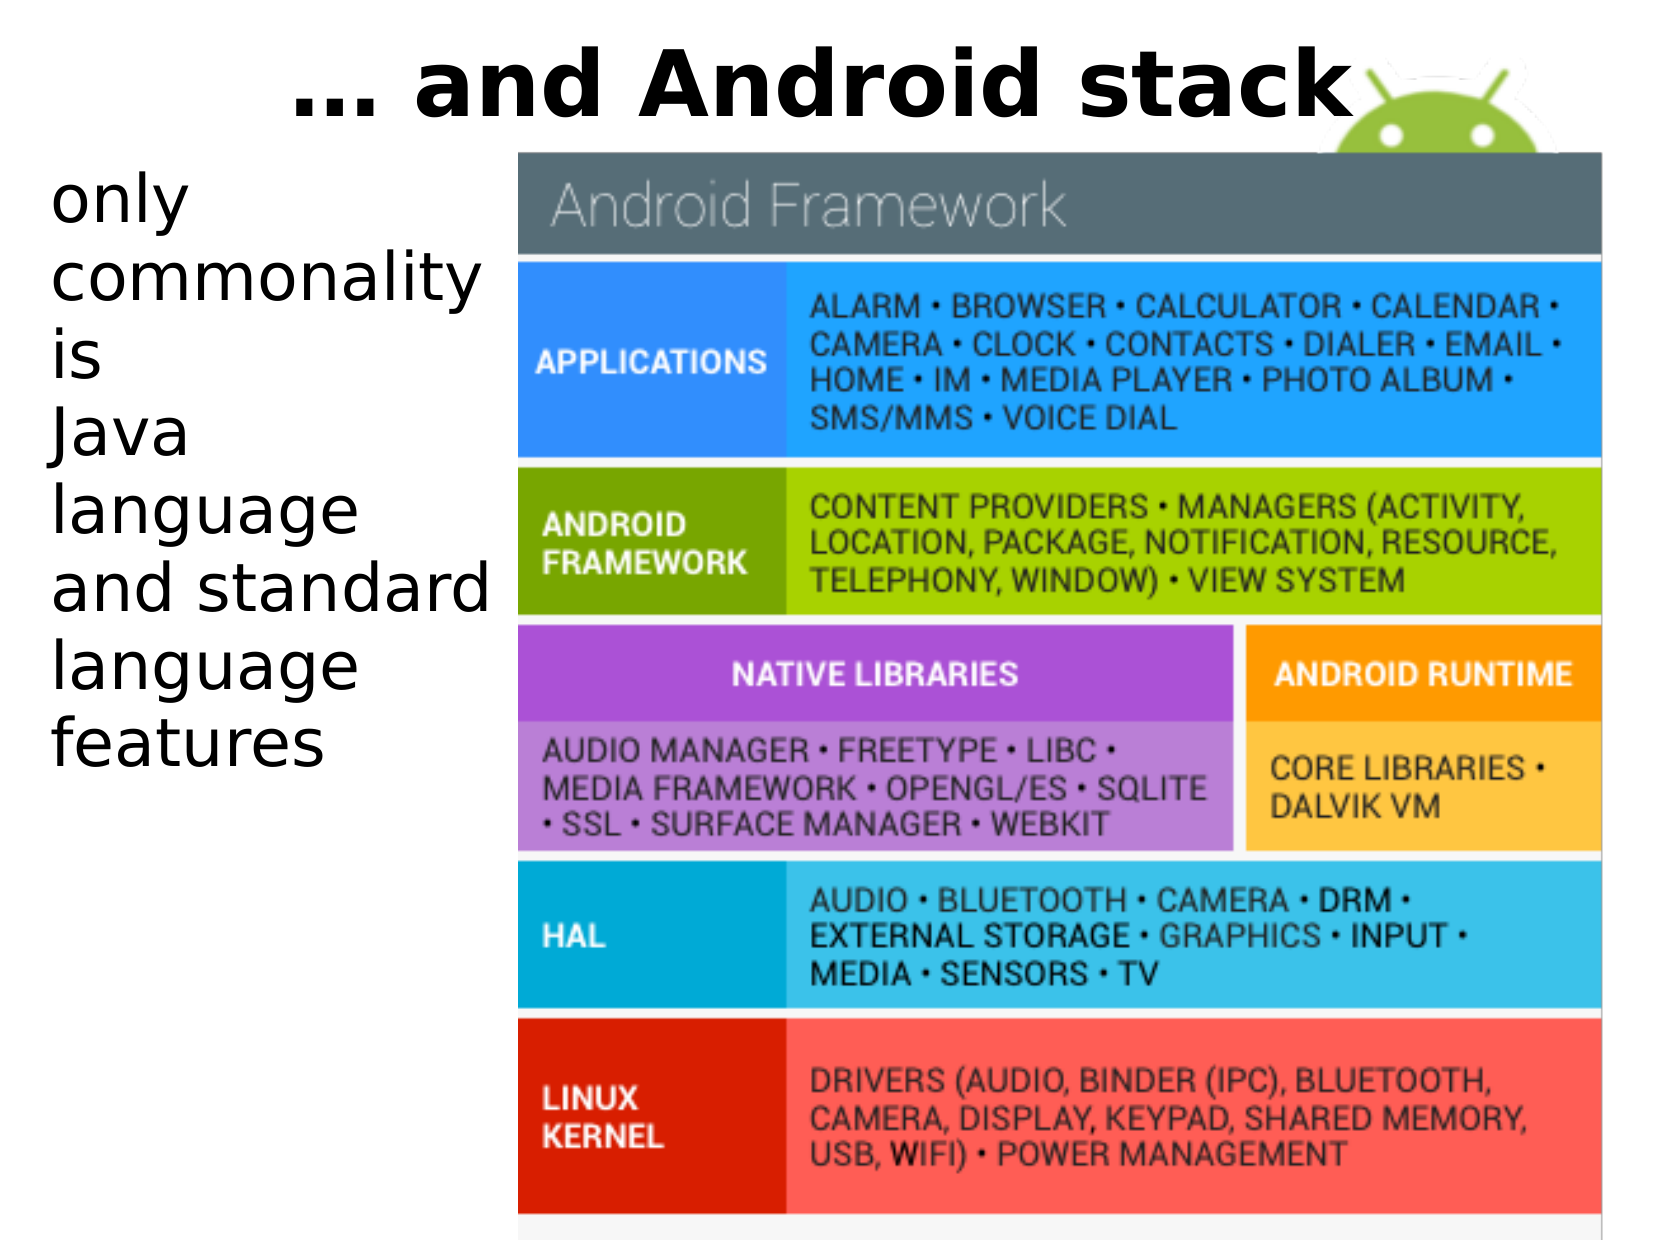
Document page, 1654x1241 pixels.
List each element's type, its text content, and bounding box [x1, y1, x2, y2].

title … and Android stack [77, 21, 1566, 149]
picture [518, 57, 1605, 1240]
picture [543, 922, 606, 947]
list only commonality is Java language and standard language features [0, 160, 496, 880]
